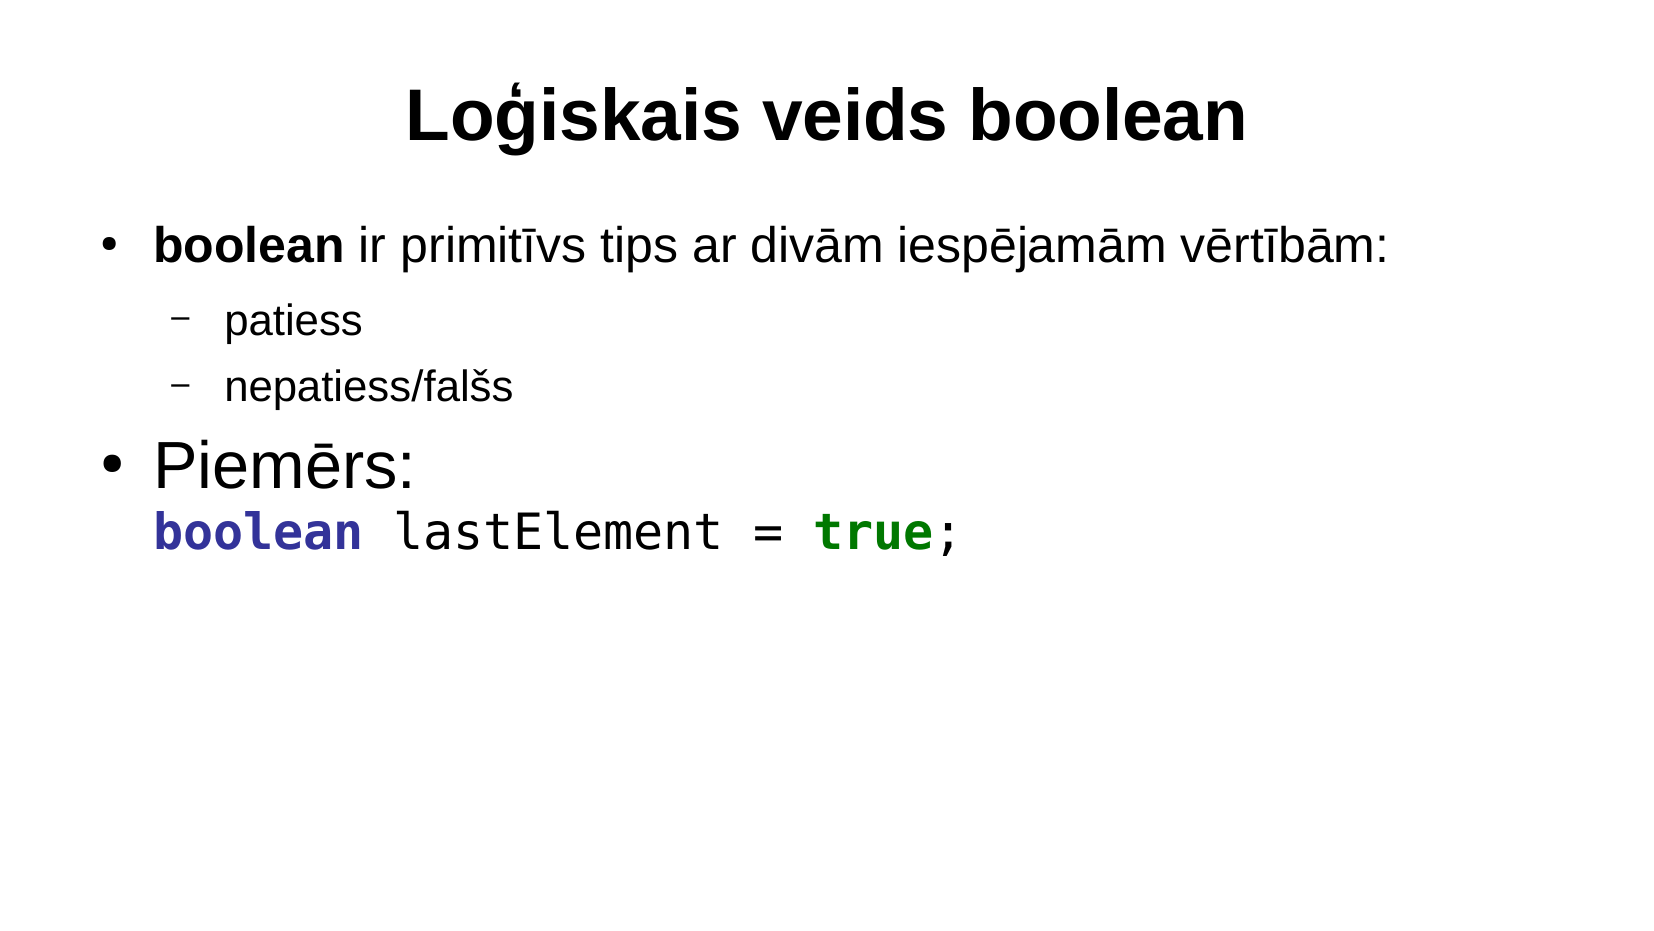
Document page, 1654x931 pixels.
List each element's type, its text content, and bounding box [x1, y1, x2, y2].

list boolean ir primitīvs tips ar divām iespējamām vērtībām: patiess nepatiess/falšs Piemērs: boolean lastElement = true; [82, 217, 1538, 758]
title Loģiskais veids boolean [82, 37, 1571, 193]
